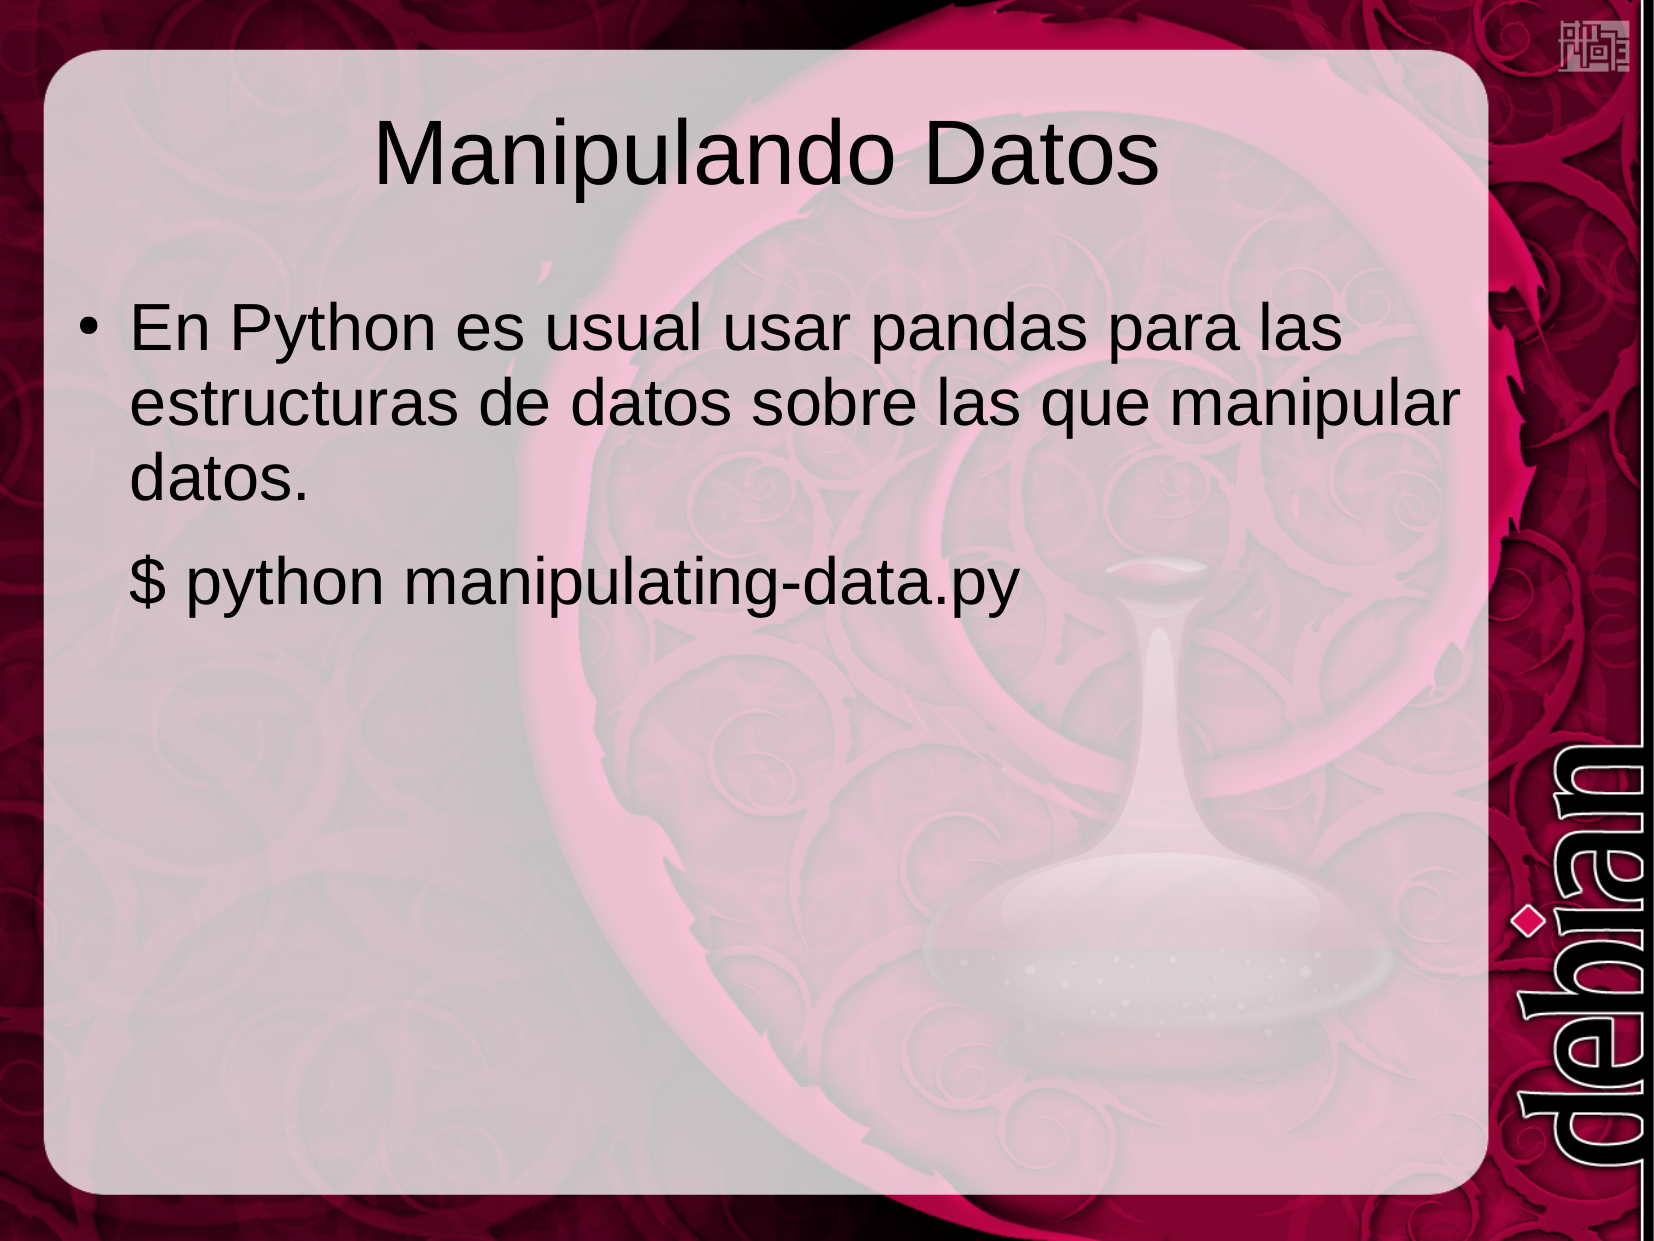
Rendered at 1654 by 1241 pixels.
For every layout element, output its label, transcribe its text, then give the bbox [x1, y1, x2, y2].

picture [0, 0, 1654, 1241]
list En Python es usual usar pandas para las estructuras de datos sobre las que manipular datos. $ python manipulating-data.py [59, 290, 1477, 1109]
title Manipulando Datos [59, 49, 1477, 257]
